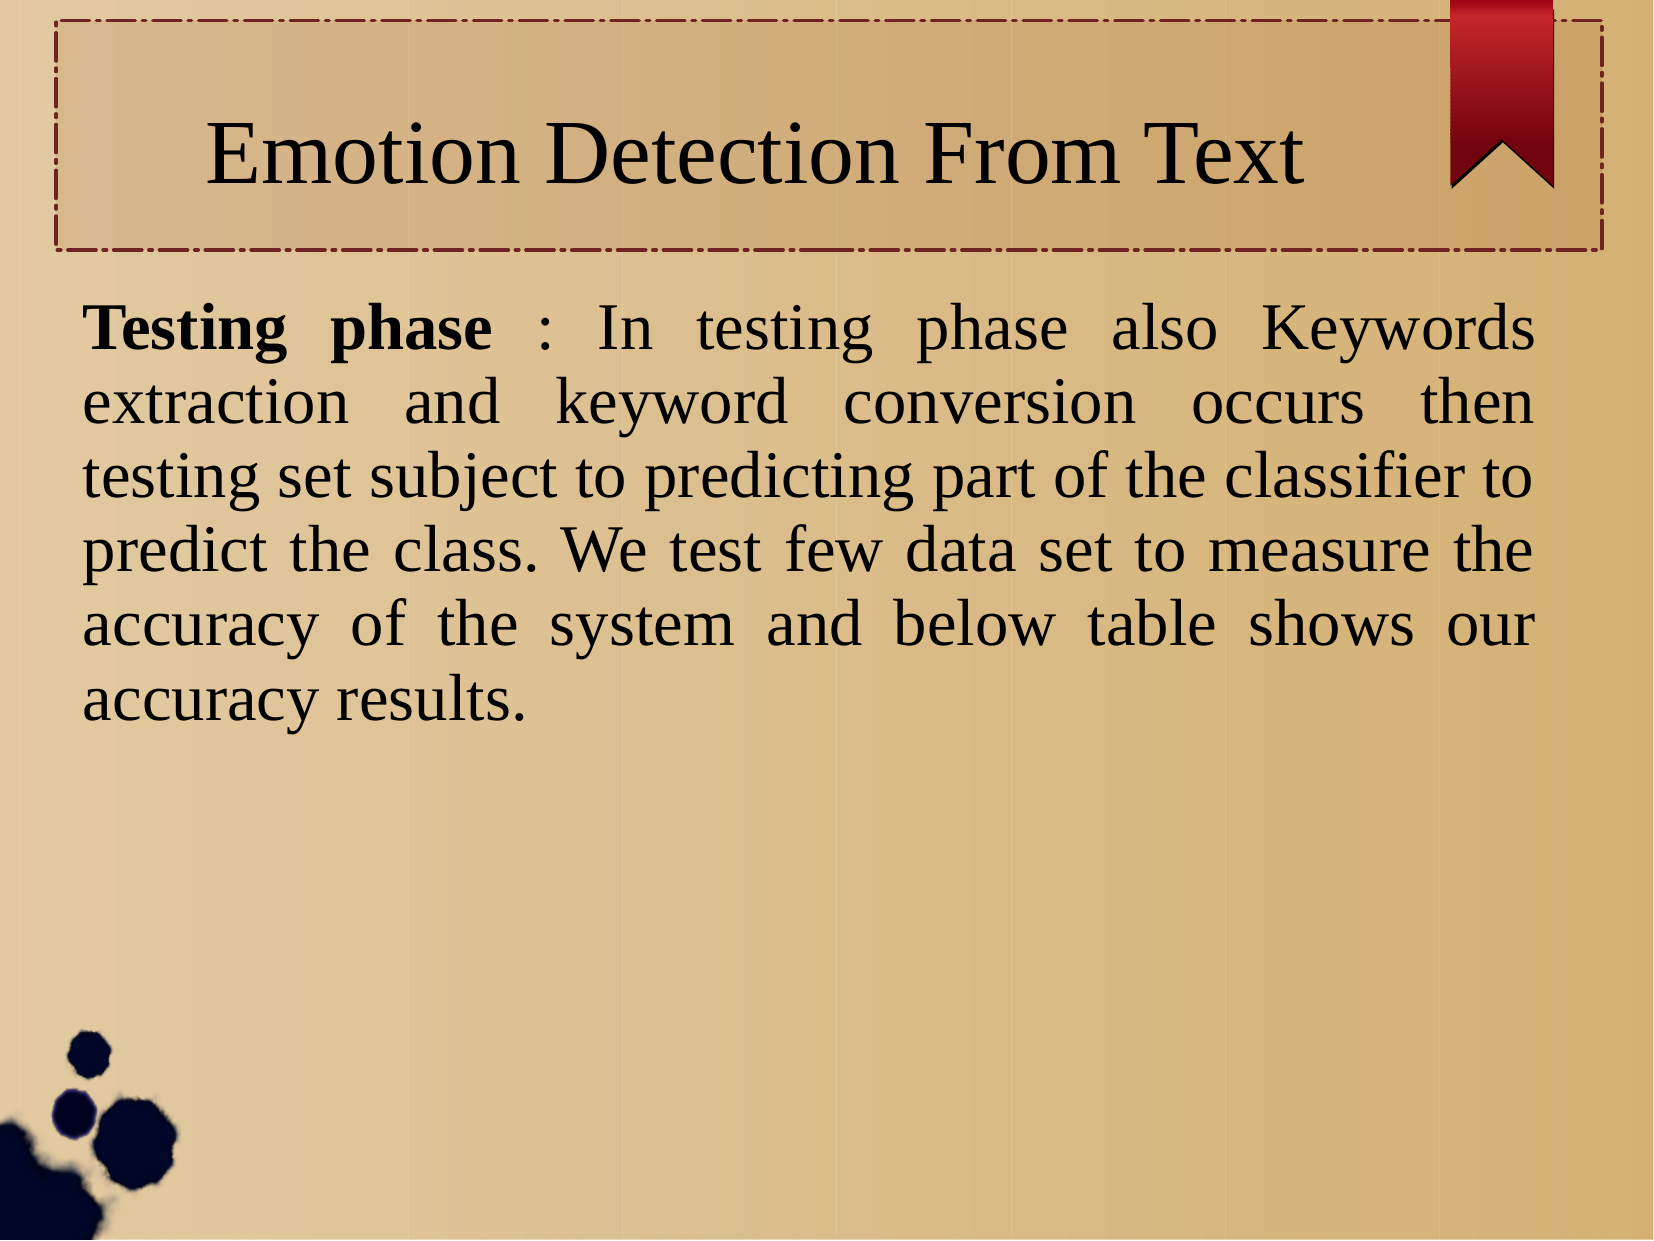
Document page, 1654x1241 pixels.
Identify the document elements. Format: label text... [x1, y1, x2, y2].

title Emotion Detection From Text [82, 49, 1453, 257]
list Testing phase : In testing phase also Keywords extraction and keyword conversion occurs then testing set subject to predicting part of the classifier to predict the class. We test few data set to measure the accuracy of the system and below table shows our accuracy results. [82, 290, 1538, 1010]
